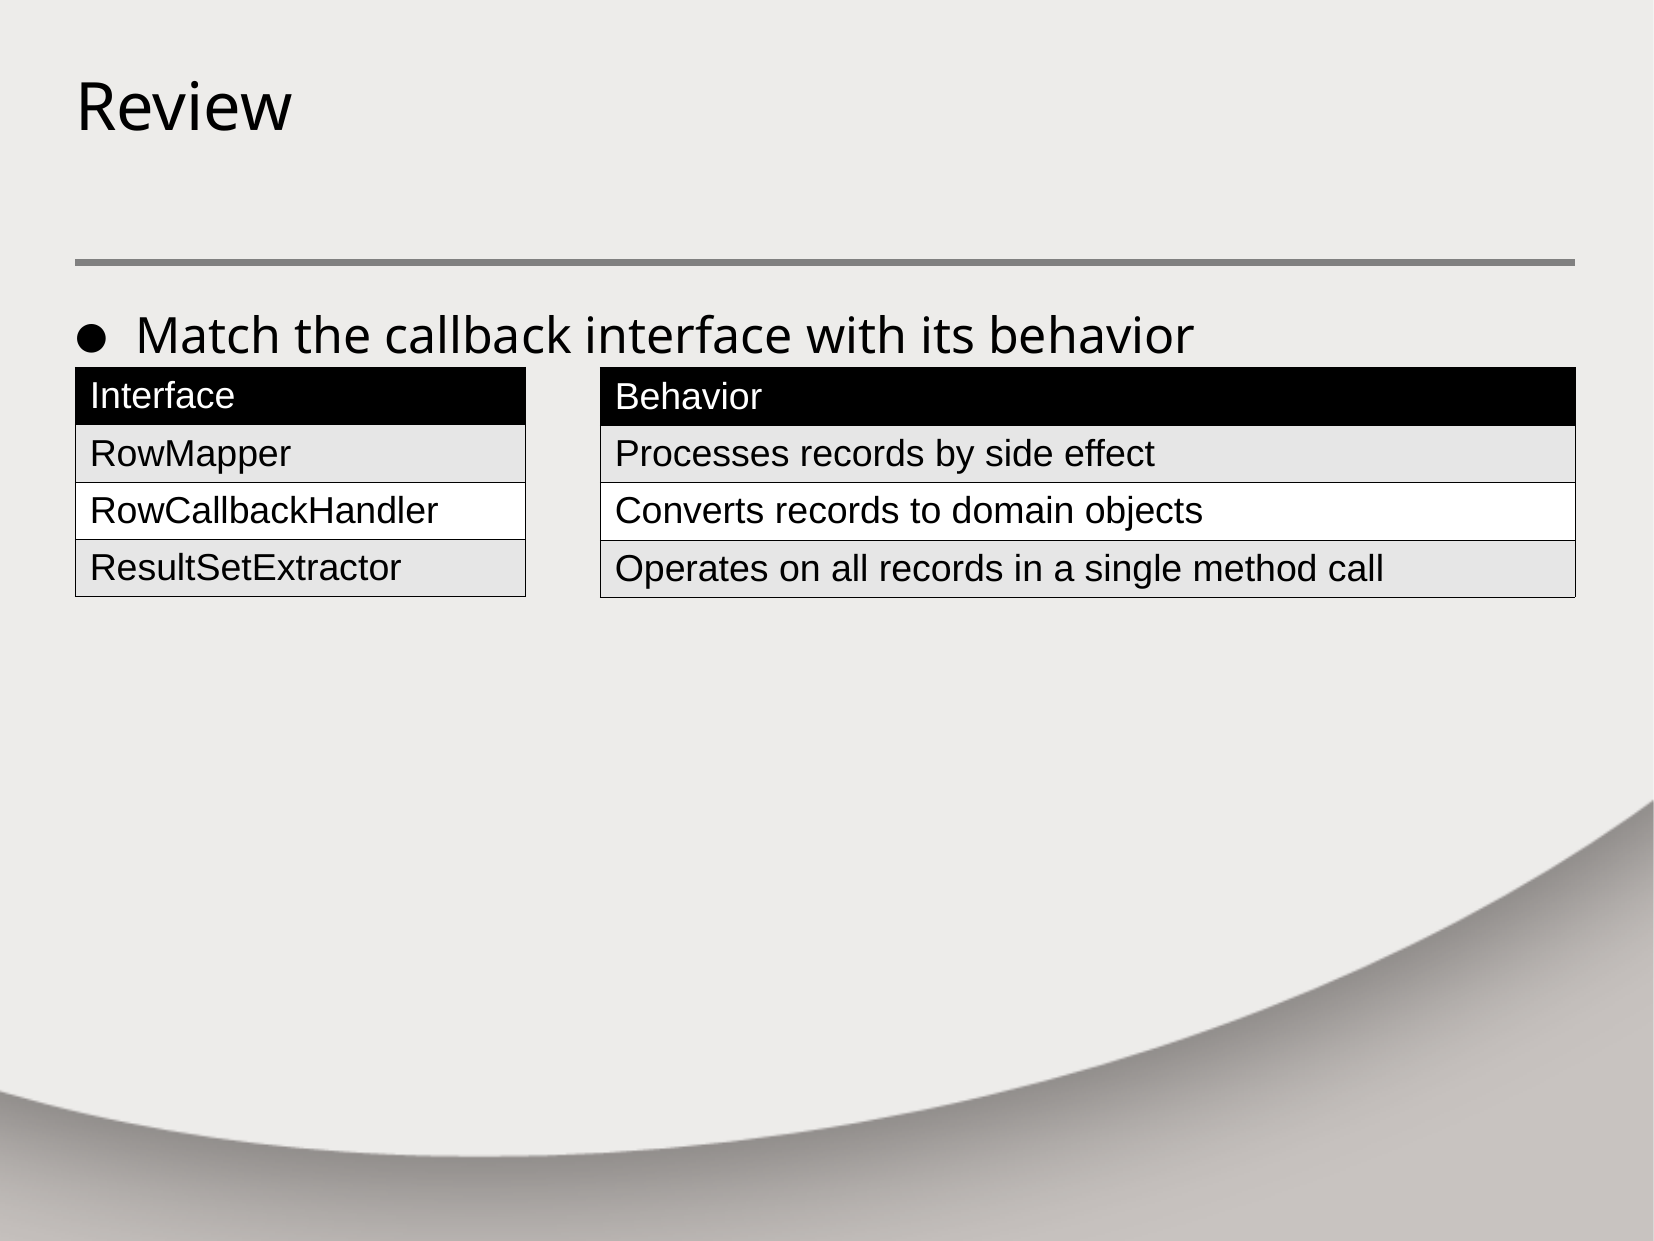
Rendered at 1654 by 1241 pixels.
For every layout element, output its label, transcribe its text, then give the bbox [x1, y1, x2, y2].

table_cell RowMapper [76, 425, 525, 482]
table_cell RowCallbackHandler [76, 483, 525, 539]
table_cell Converts records to domain objects [601, 483, 1575, 540]
title Review [75, 75, 1576, 226]
table_header Behavior [601, 368, 1575, 425]
list Match the callback interface with its behavior [75, 300, 1576, 1163]
table_cell Operates on all records in a single method call [601, 541, 1575, 597]
table_cell ResultSetExtractor [76, 540, 525, 596]
picture [0, 0, 1654, 1241]
table_header Interface [76, 368, 525, 424]
table_cell Processes records by side effect [601, 426, 1575, 482]
